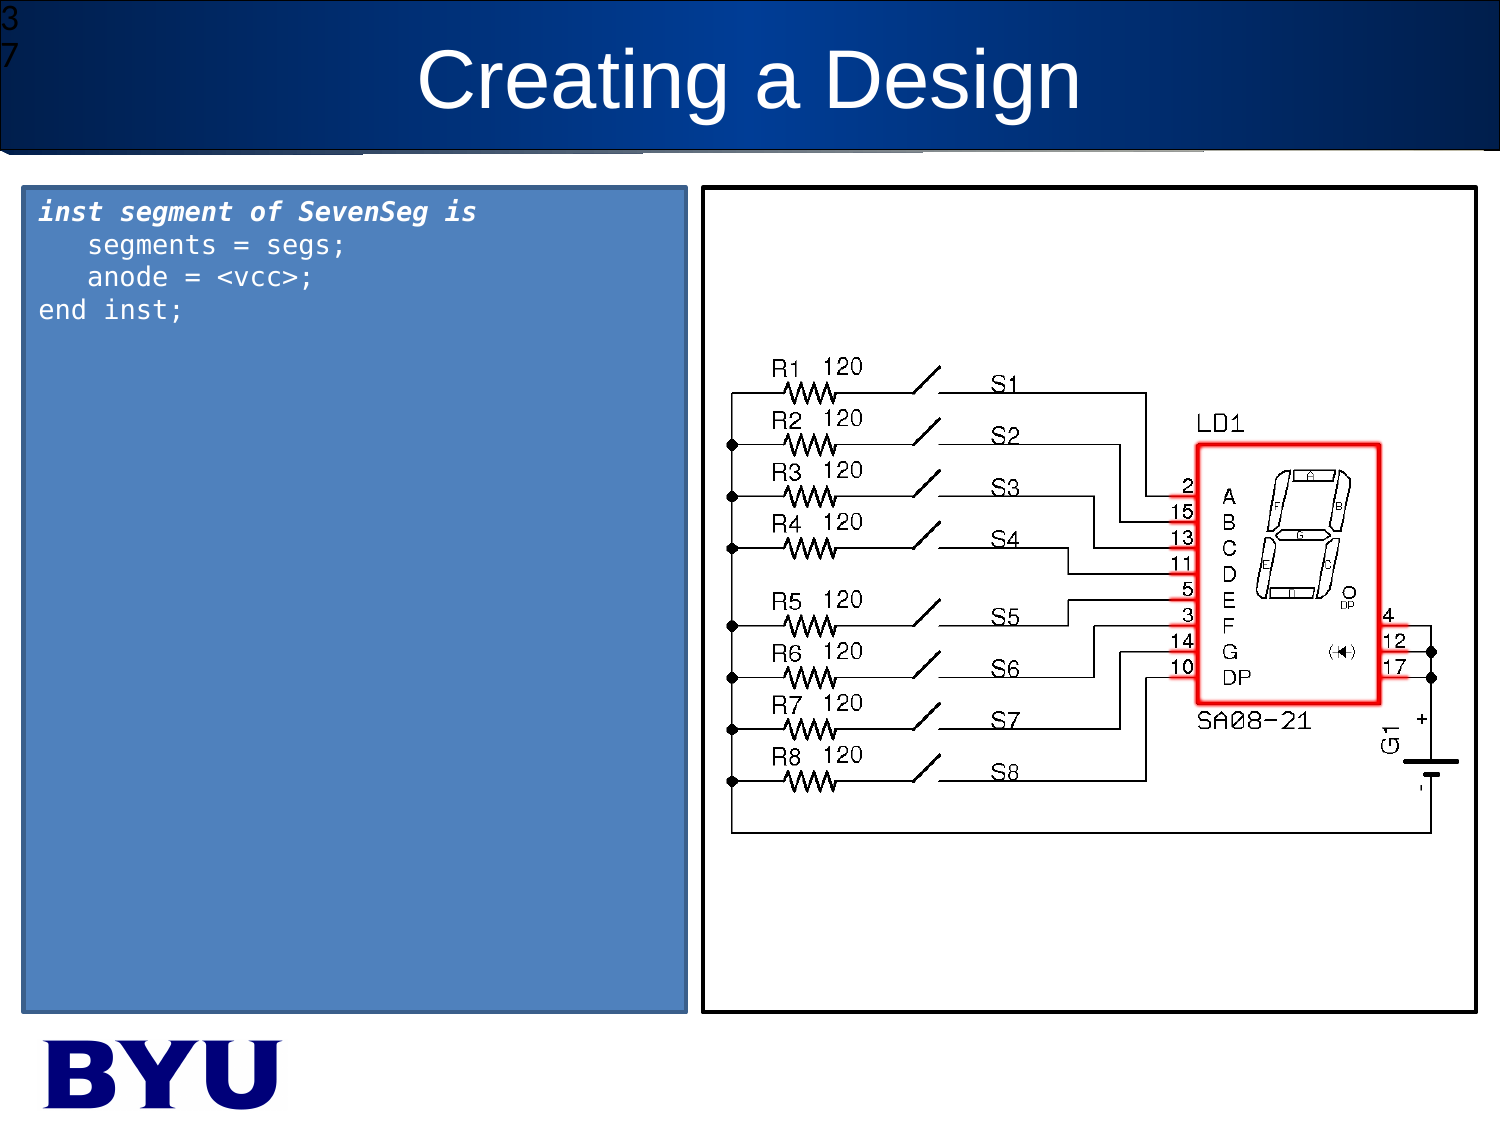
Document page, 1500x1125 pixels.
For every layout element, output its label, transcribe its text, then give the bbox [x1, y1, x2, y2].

picture [714, 338, 1471, 853]
text_box [702, 187, 1477, 1013]
title Creating a Design [75, 0, 1425, 150]
picture [37, 1039, 288, 1111]
text_box inst segment of SevenSeg is segments = segs; anode = <vcc>; end inst; [23, 187, 686, 1013]
